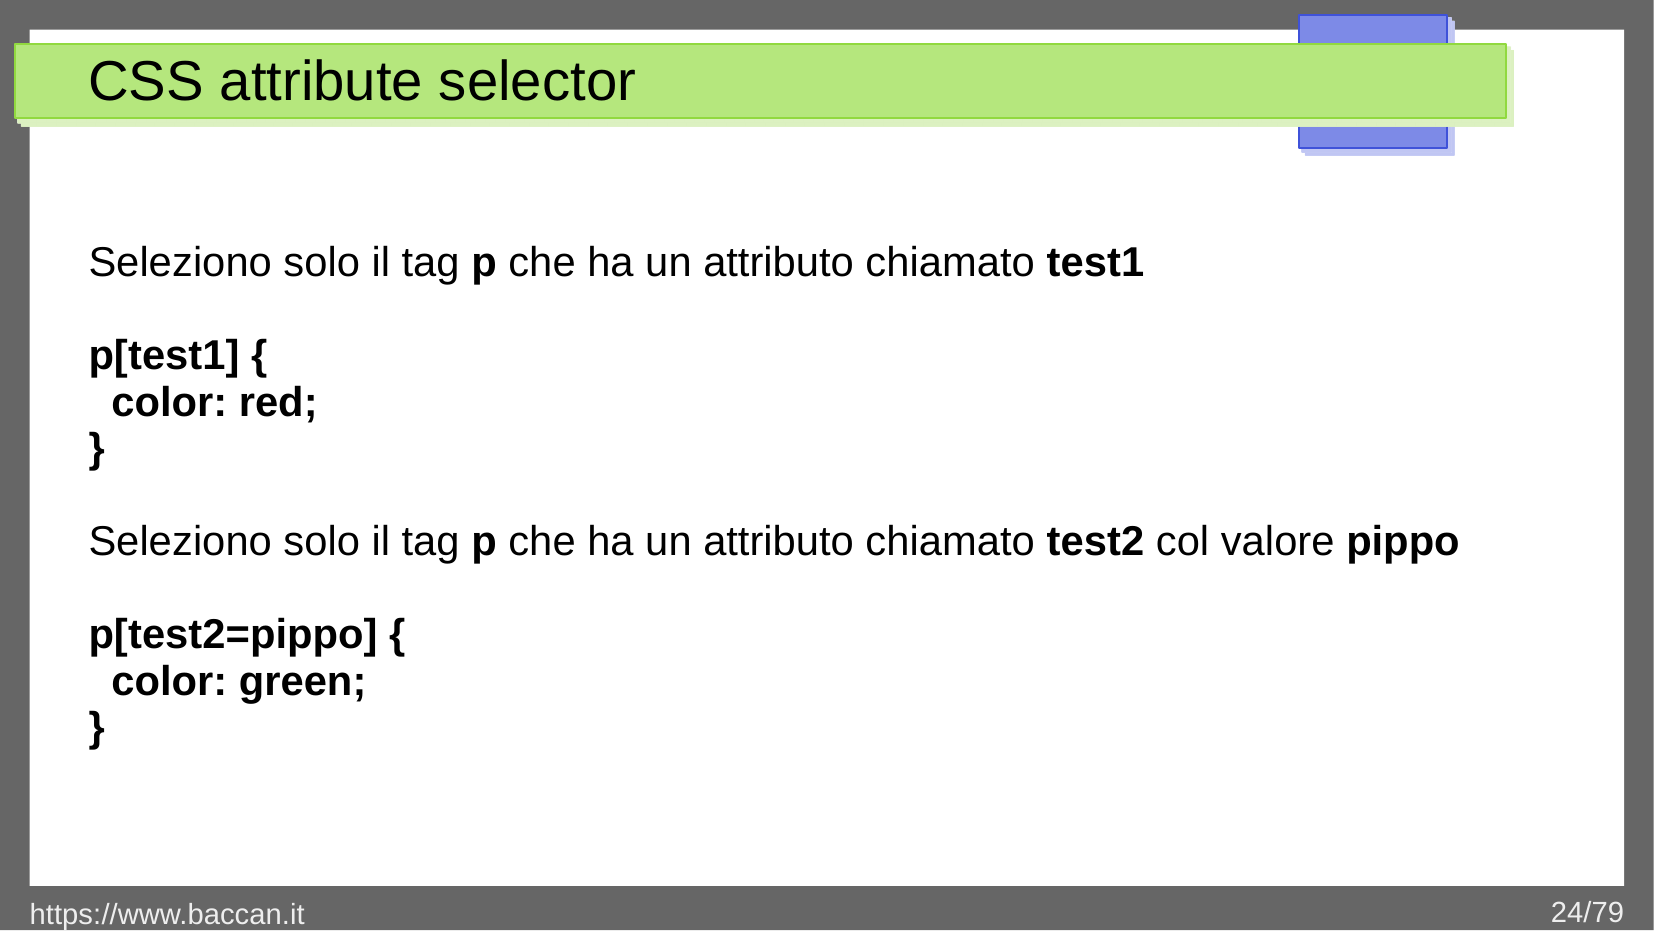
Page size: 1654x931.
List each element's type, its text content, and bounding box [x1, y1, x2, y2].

text_box Seleziono solo il tag p che ha un attributo chiamato test1 p[test1] { color: red; } Seleziono solo il tag p che ha un attributo chiamato test2 col valore pippo p[test2=pippo] { color: green; } [88, 169, 1565, 820]
title CSS attribute selector [88, 44, 1506, 119]
